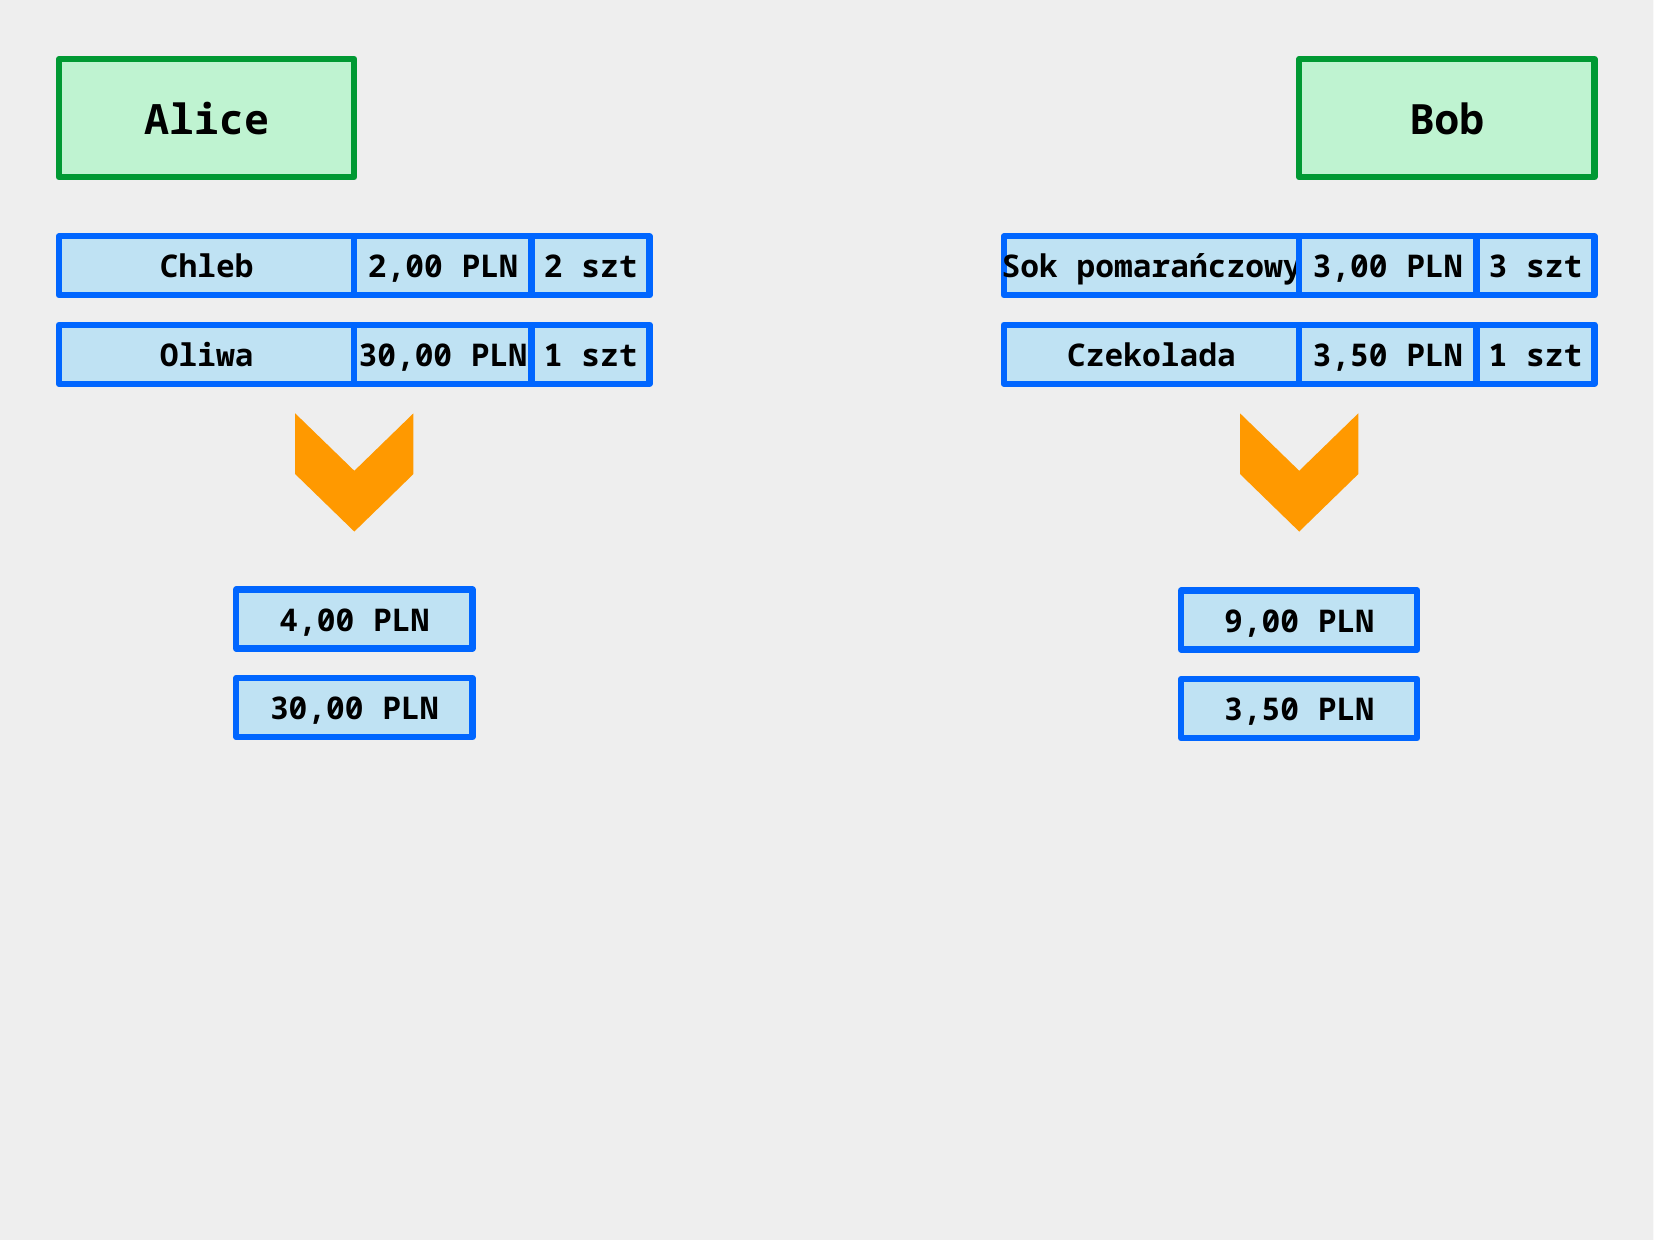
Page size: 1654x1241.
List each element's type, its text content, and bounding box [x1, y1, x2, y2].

text_box [295, 413, 414, 532]
text_box Oliwa [59, 324, 354, 384]
text_box 3,50 PLN [1181, 679, 1418, 739]
text_box 3 szt [1476, 236, 1595, 296]
text_box Czekolada [1003, 324, 1299, 384]
text_box 1 szt [1476, 324, 1595, 384]
text_box Chleb [59, 236, 354, 296]
text_box Bob [1299, 59, 1595, 178]
text_box 1 szt [531, 324, 650, 384]
text_box 3,50 PLN [1299, 324, 1476, 384]
text_box Alice [59, 59, 355, 178]
text_box 30,00 PLN [354, 324, 531, 384]
text_box 9,00 PLN [1181, 590, 1418, 650]
text_box 2 szt [531, 236, 650, 296]
text_box 4,00 PLN [236, 589, 473, 649]
text_box 30,00 PLN [236, 678, 473, 738]
text_box [1240, 413, 1359, 532]
text_box 3,00 PLN [1299, 236, 1476, 296]
text_box 2,00 PLN [354, 236, 531, 296]
text_box Sok pomarańczowy [1003, 236, 1299, 296]
